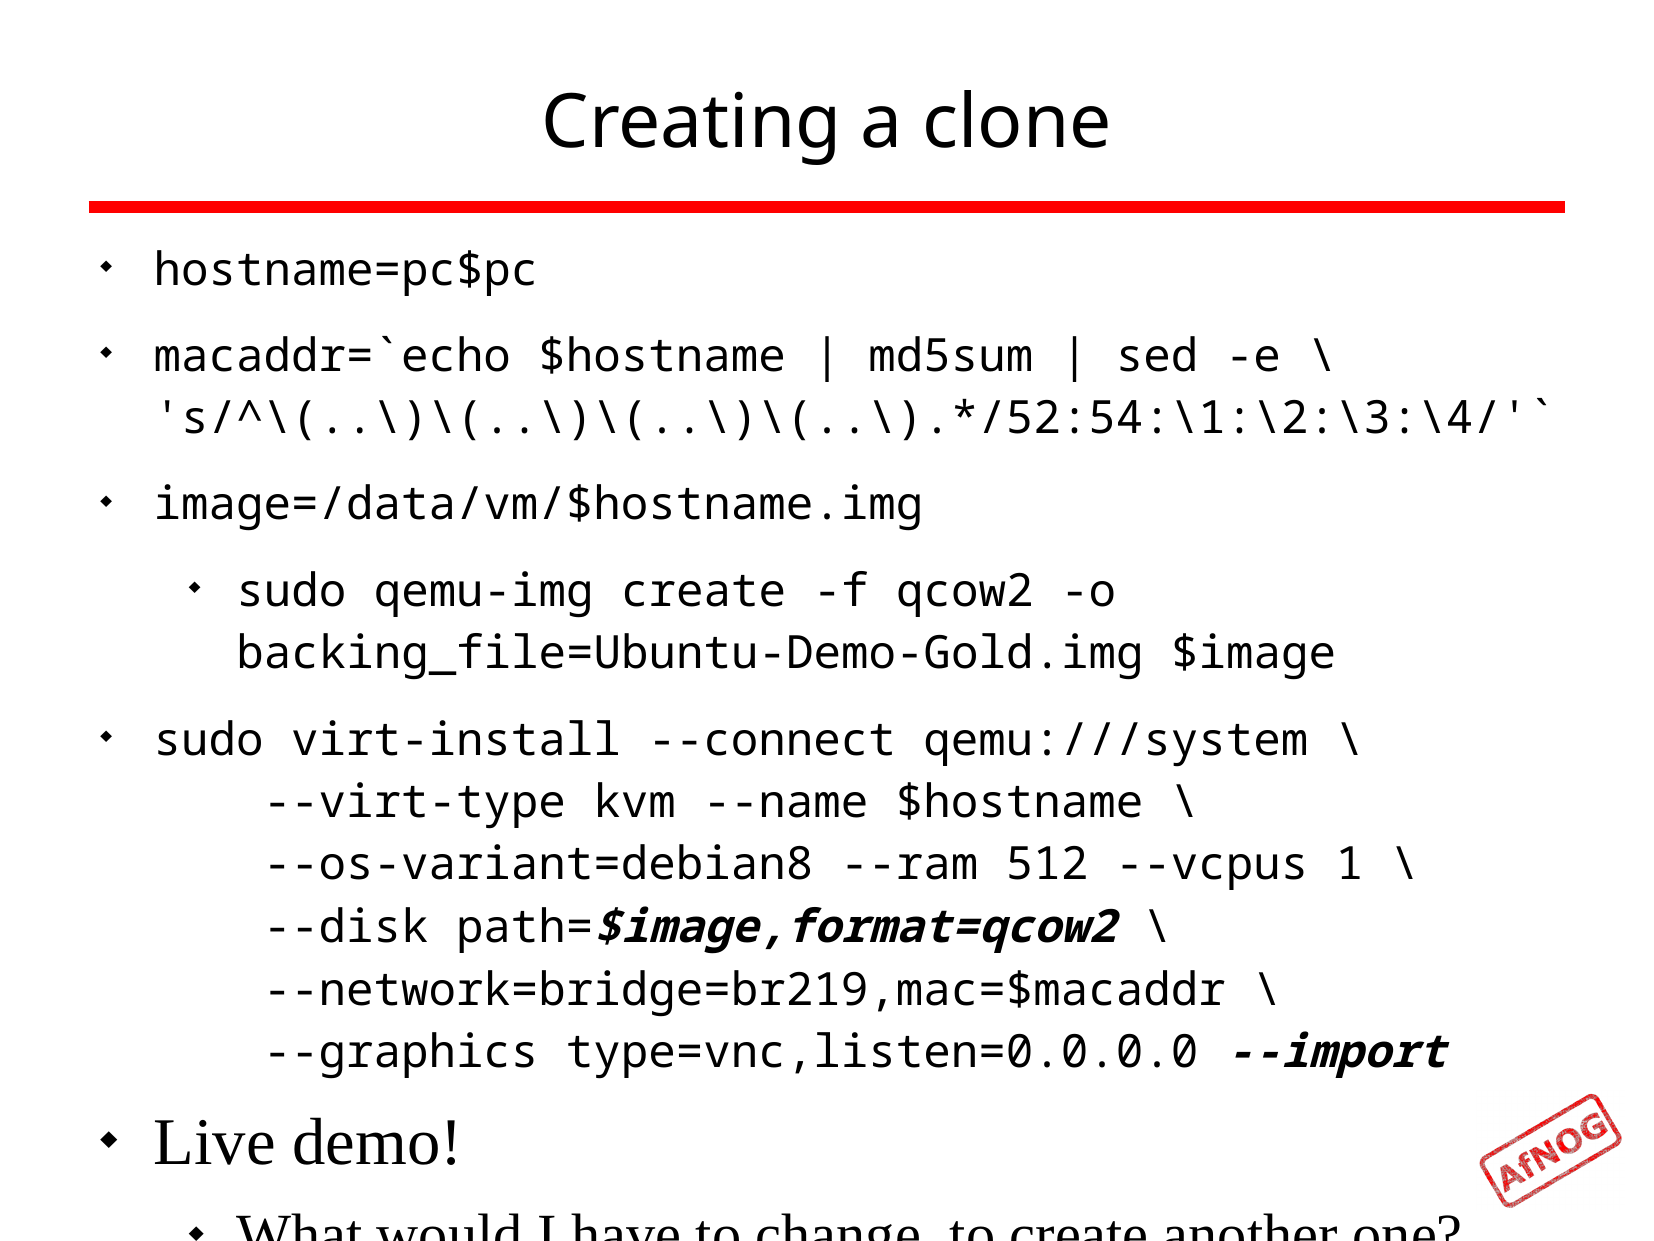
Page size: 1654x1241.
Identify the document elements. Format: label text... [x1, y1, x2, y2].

picture [1476, 1090, 1625, 1211]
list hostname=pc$pc macaddr=`echo $hostname | md5sum | sed -e \ 's/^\(..\)\(..\)\(..\)\(..\).*/52:54:\1:\2:\3:\4/'` image=/data/vm/$hostname.img sudo qemu-img create -f qcow2 -o backing_file=Ubuntu-Demo-Gold.img $image sudo virt-install --connect qemu:///system \ --virt-type kvm --name $hostname \ --os-variant=debian8 --ram 512 --vcpus 1 \ --disk path=$image,format=qcow2 \ --network=bridge=br219,mac=$macaddr \ --graphics type=vnc,listen=0.0.0.0 --import Live demo! What would I have to change, to create another one? [82, 236, 1571, 1152]
title Creating a clone [82, 29, 1571, 207]
